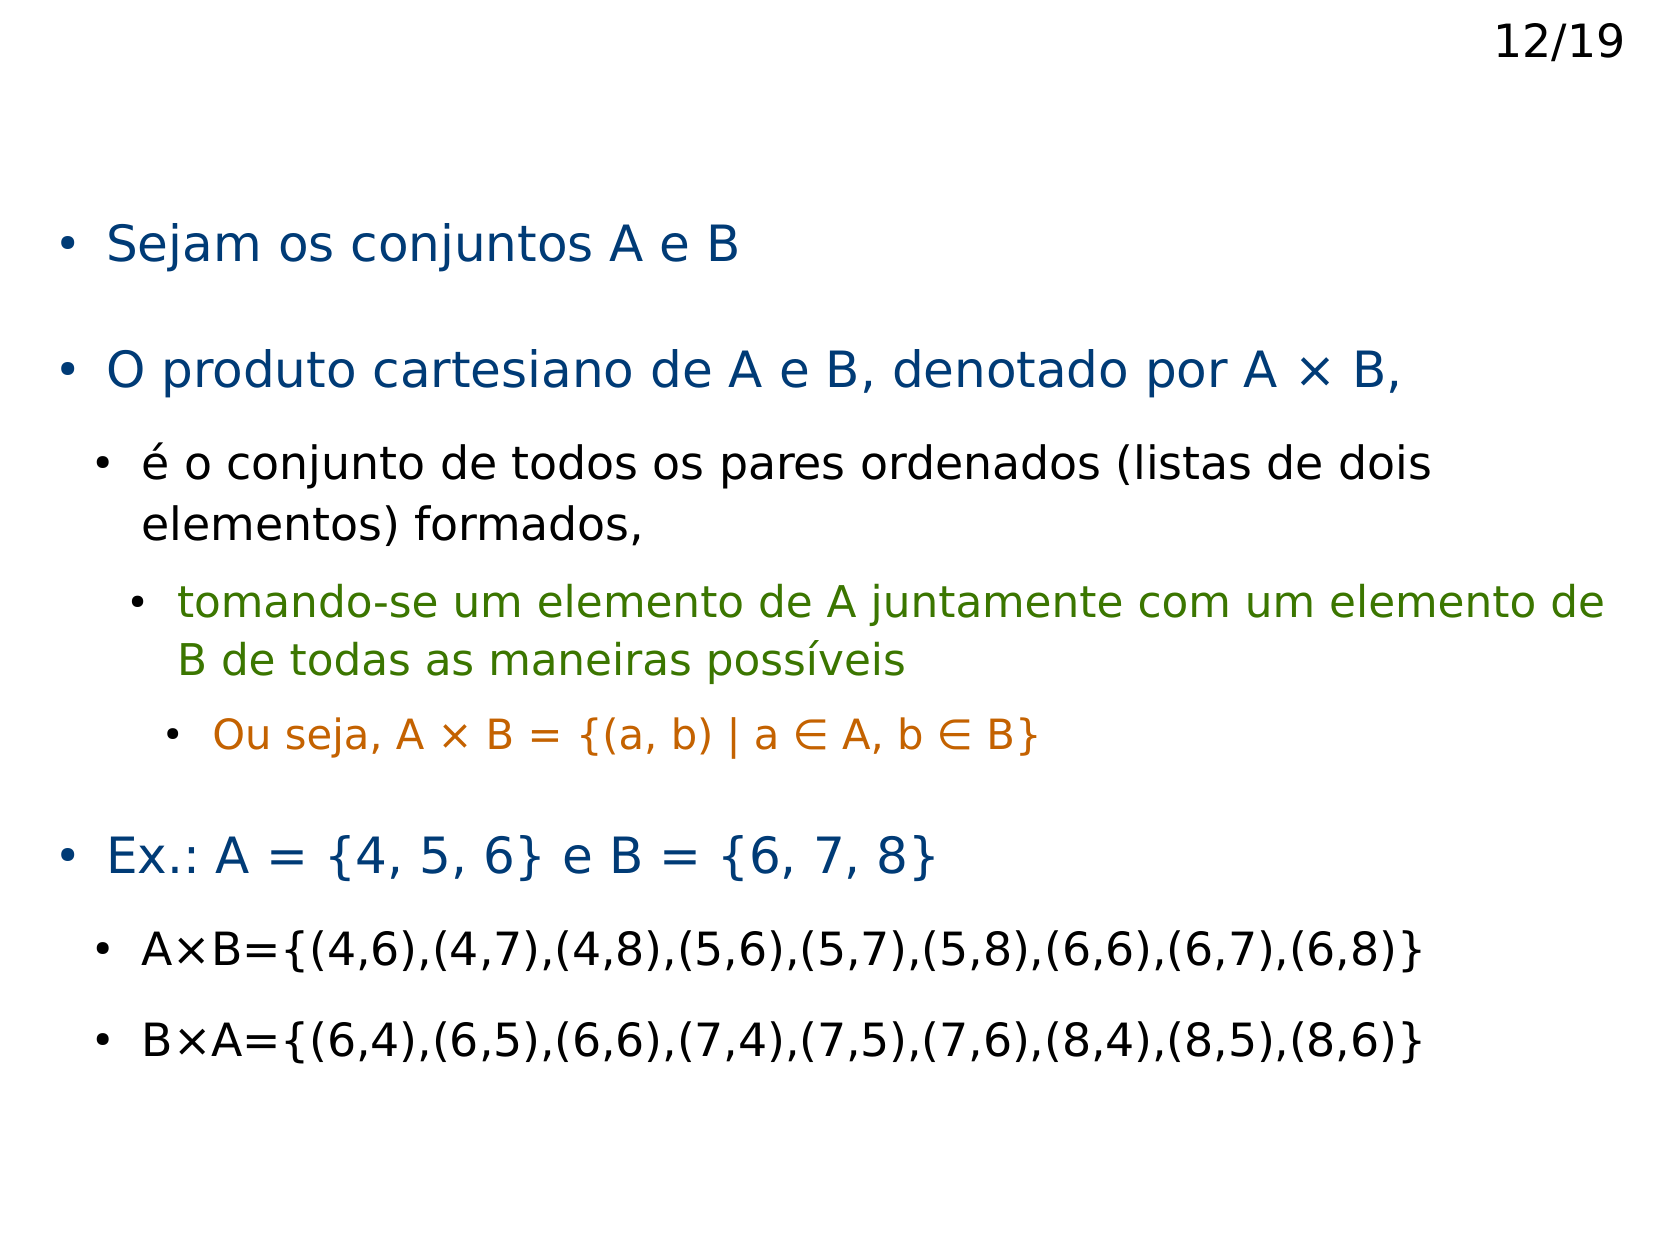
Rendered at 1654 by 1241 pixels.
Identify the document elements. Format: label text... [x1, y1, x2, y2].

title [59, 29, 1625, 148]
list Sejam os conjuntos A e B O produto cartesiano de A e B, denotado por A × B, é o conjunto de todos os pares ordenados (listas de dois elementos) formados, tomando-se um elemento de A juntamente com um elemento de B de todas as maneiras possíveis Ou seja, A × B = {(a, b) | a ∈ A, b ∈ B} Ex.: A = {4, 5, 6} e B = {6, 7, 8} A×B={(4,6),(4,7),(4,8),(5,6),(5,7),(5,8),(6,6),(6,7),(6,8)} B×A={(6,4),(6,5),(6,6),(7,4),(7,5),(7,6),(8,4),(8,5),(8,6)} [59, 206, 1625, 1211]
